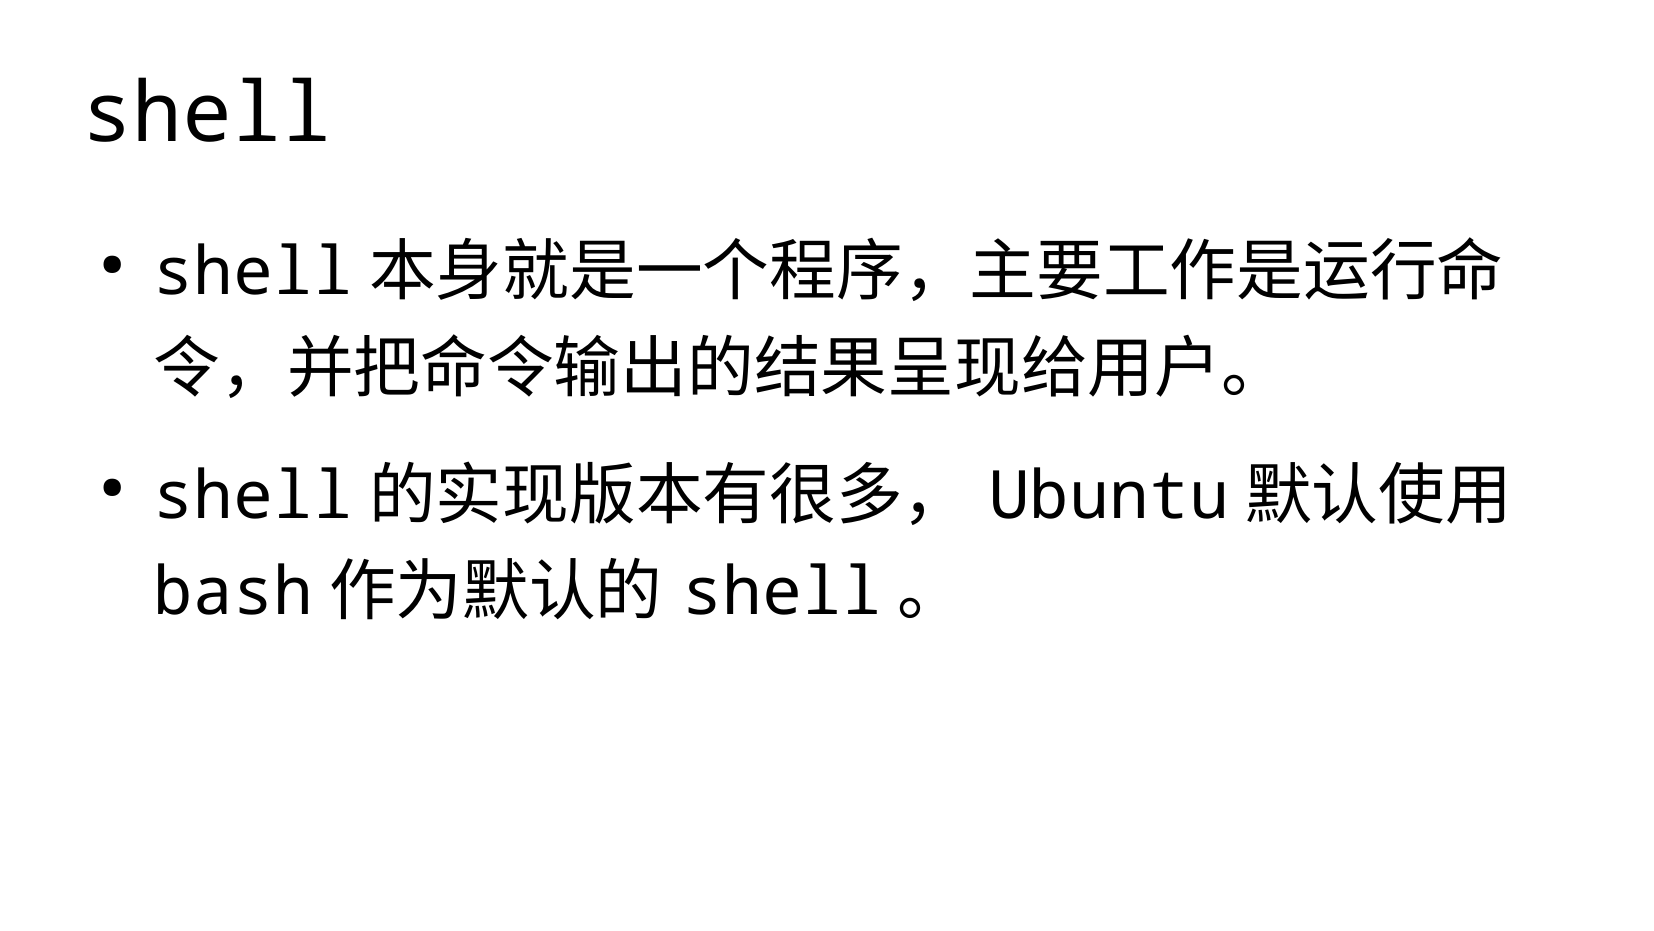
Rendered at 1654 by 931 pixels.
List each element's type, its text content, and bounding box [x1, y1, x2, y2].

title shell [82, 37, 1571, 189]
list shell本身就是一个程序，主要工作是运行命令，并把命令输出的结果呈现给用户。 shell的实现版本有很多，Ubuntu默认使用bash作为默认的shell。 [82, 217, 1571, 758]
